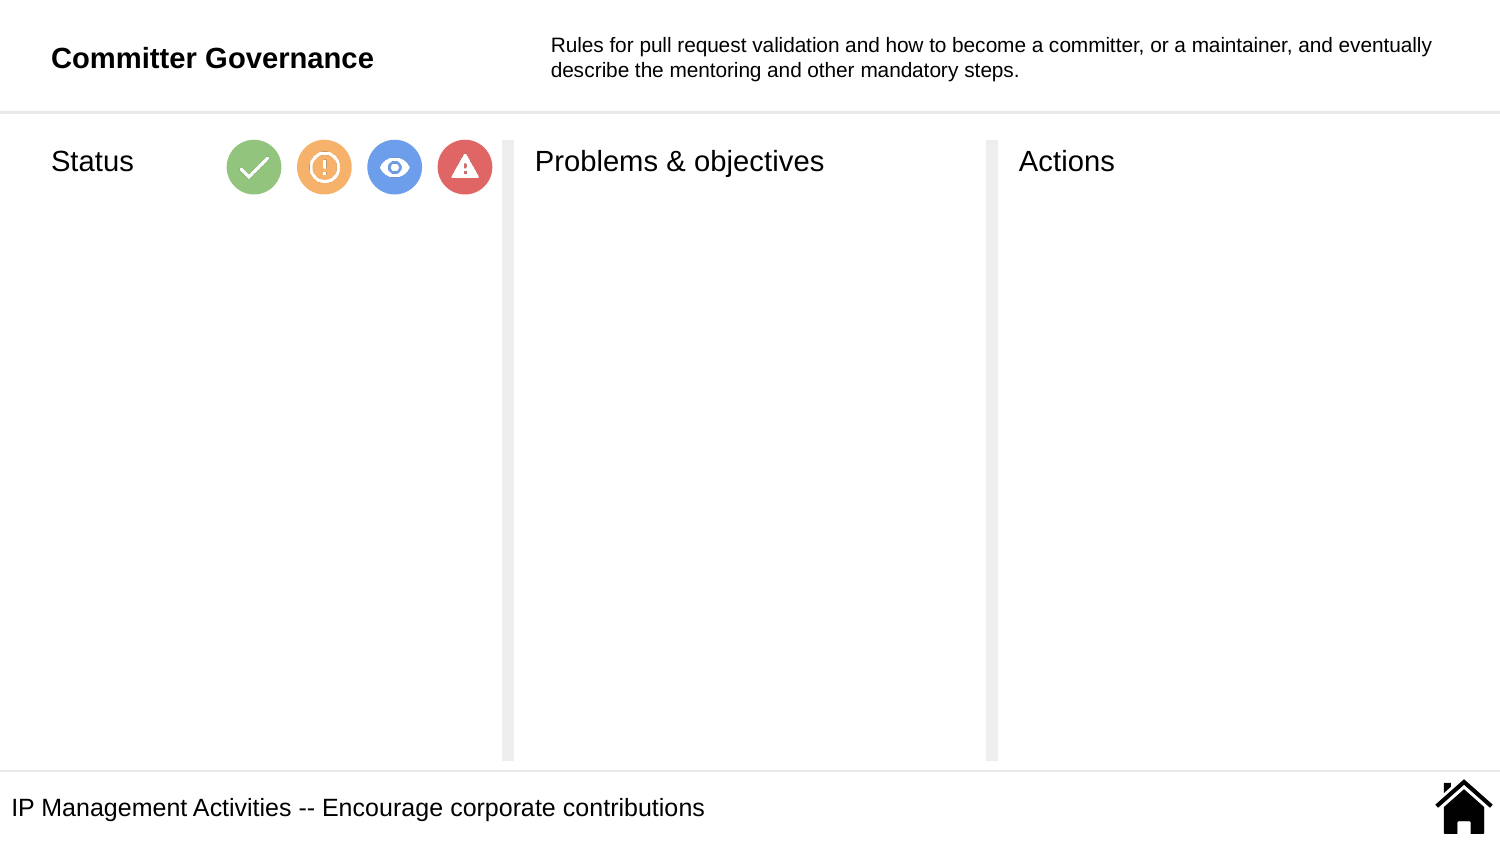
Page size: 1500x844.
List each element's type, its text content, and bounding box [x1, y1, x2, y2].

picture [306, 148, 343, 186]
list IP Management Activities -- Encourage corporate contributions [0, 769, 1430, 844]
text_box [296, 139, 352, 195]
list Problems & objectives [523, 131, 977, 769]
text_box [437, 139, 493, 195]
text_box [367, 139, 423, 195]
title Committer Governance [39, 15, 524, 98]
text_box [236, 139, 272, 146]
list Status [39, 131, 493, 769]
list Rules for pull request validation and how to become a committer, or a maintainer, and eventually describe the mentoring and other mandatory steps. [539, 15, 1461, 98]
picture [449, 149, 481, 182]
text_box [275, 149, 282, 185]
picture [378, 152, 411, 184]
picture [233, 146, 275, 188]
list Actions [1007, 131, 1461, 770]
text_box [226, 149, 233, 185]
picture [1435, 779, 1493, 834]
text_box [236, 188, 272, 195]
